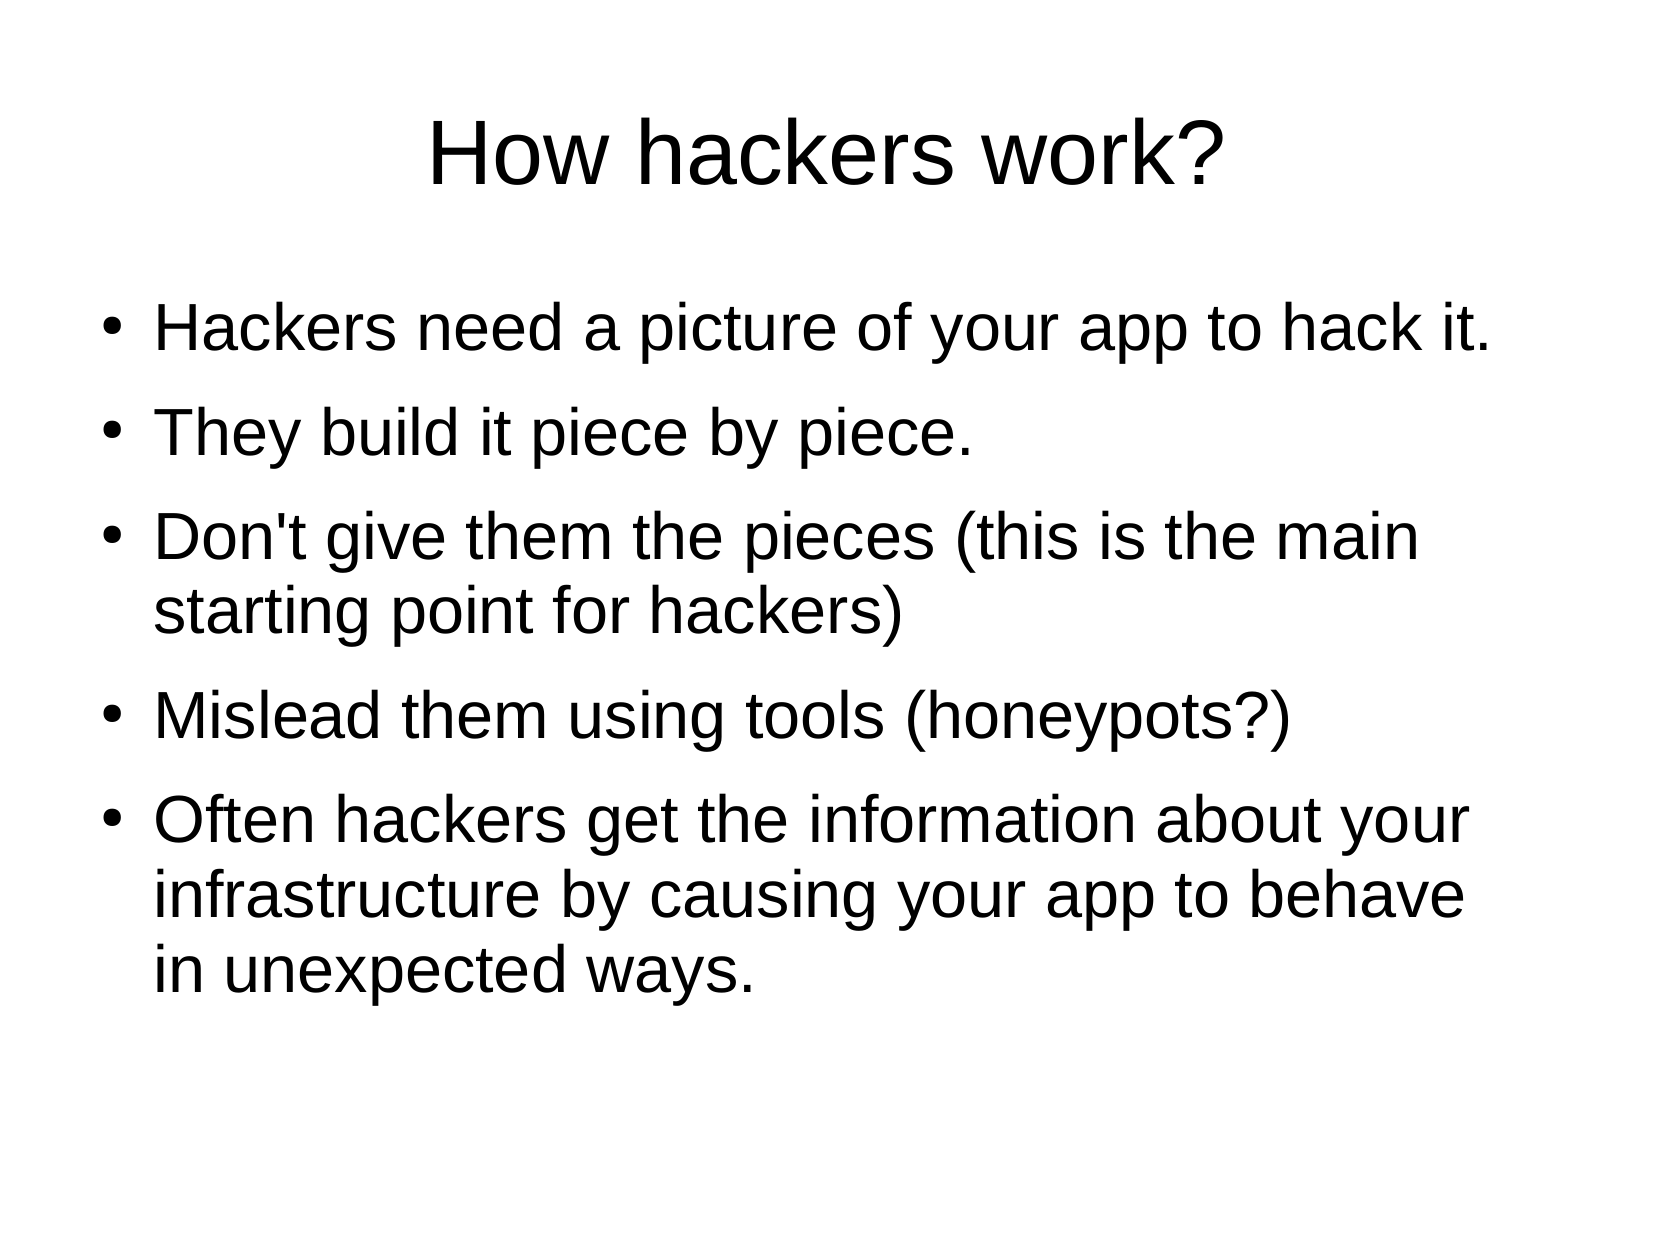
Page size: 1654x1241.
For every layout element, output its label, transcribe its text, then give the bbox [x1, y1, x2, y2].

title How hackers work? [82, 49, 1571, 257]
list Hackers need a picture of your app to hack it. They build it piece by piece. Don't give them the pieces (this is the main starting point for hackers) Mislead them using tools (honeypots?) Often hackers get the information about your infrastructure by causing your app to behave in unexpected ways. [82, 290, 1538, 1010]
